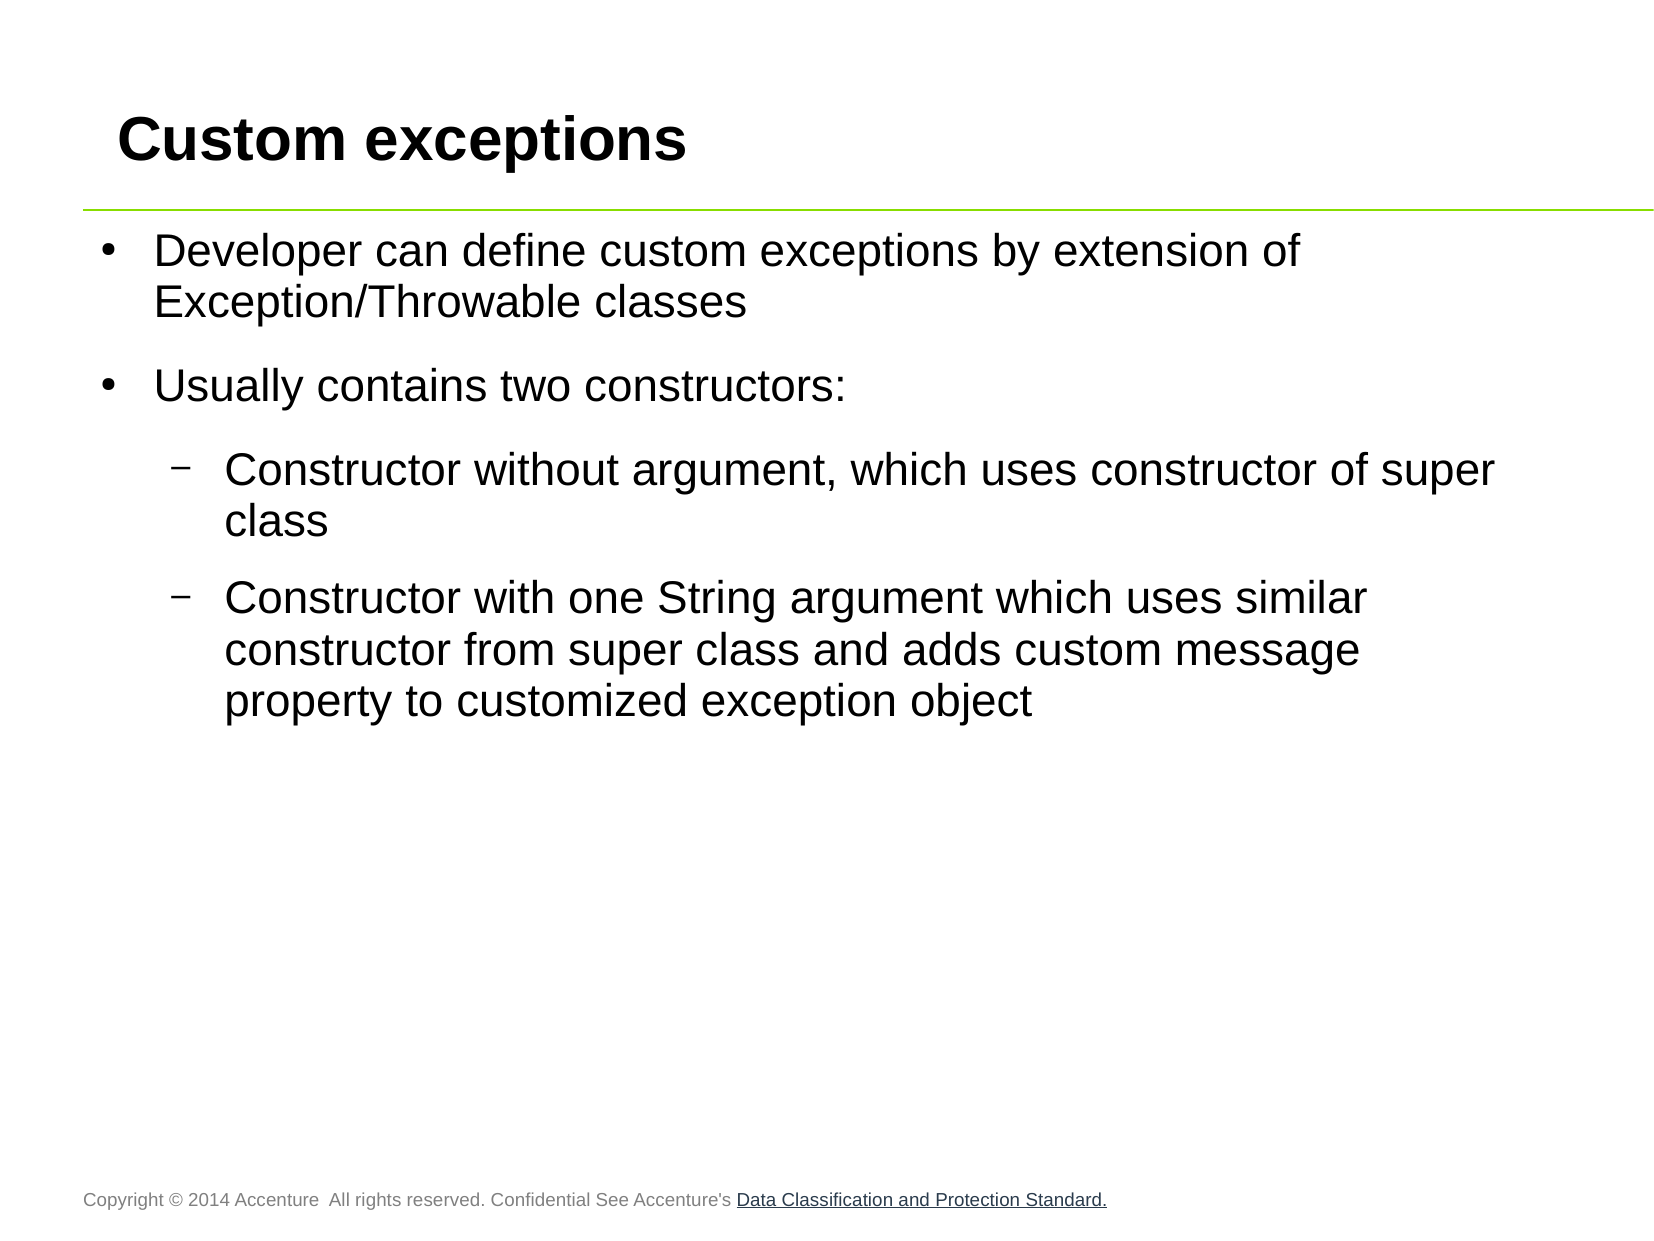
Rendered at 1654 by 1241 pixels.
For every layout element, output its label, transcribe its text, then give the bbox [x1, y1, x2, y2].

title Custom exceptions [81, 68, 1654, 211]
list Developer can define custom exceptions by extension of Exception/Throwable classes Usually contains two constructors: Constructor without argument, which uses constructor of super class Constructor with one String argument which uses similar constructor from super class and adds custom message property to customized exception object [82, 225, 1538, 1186]
